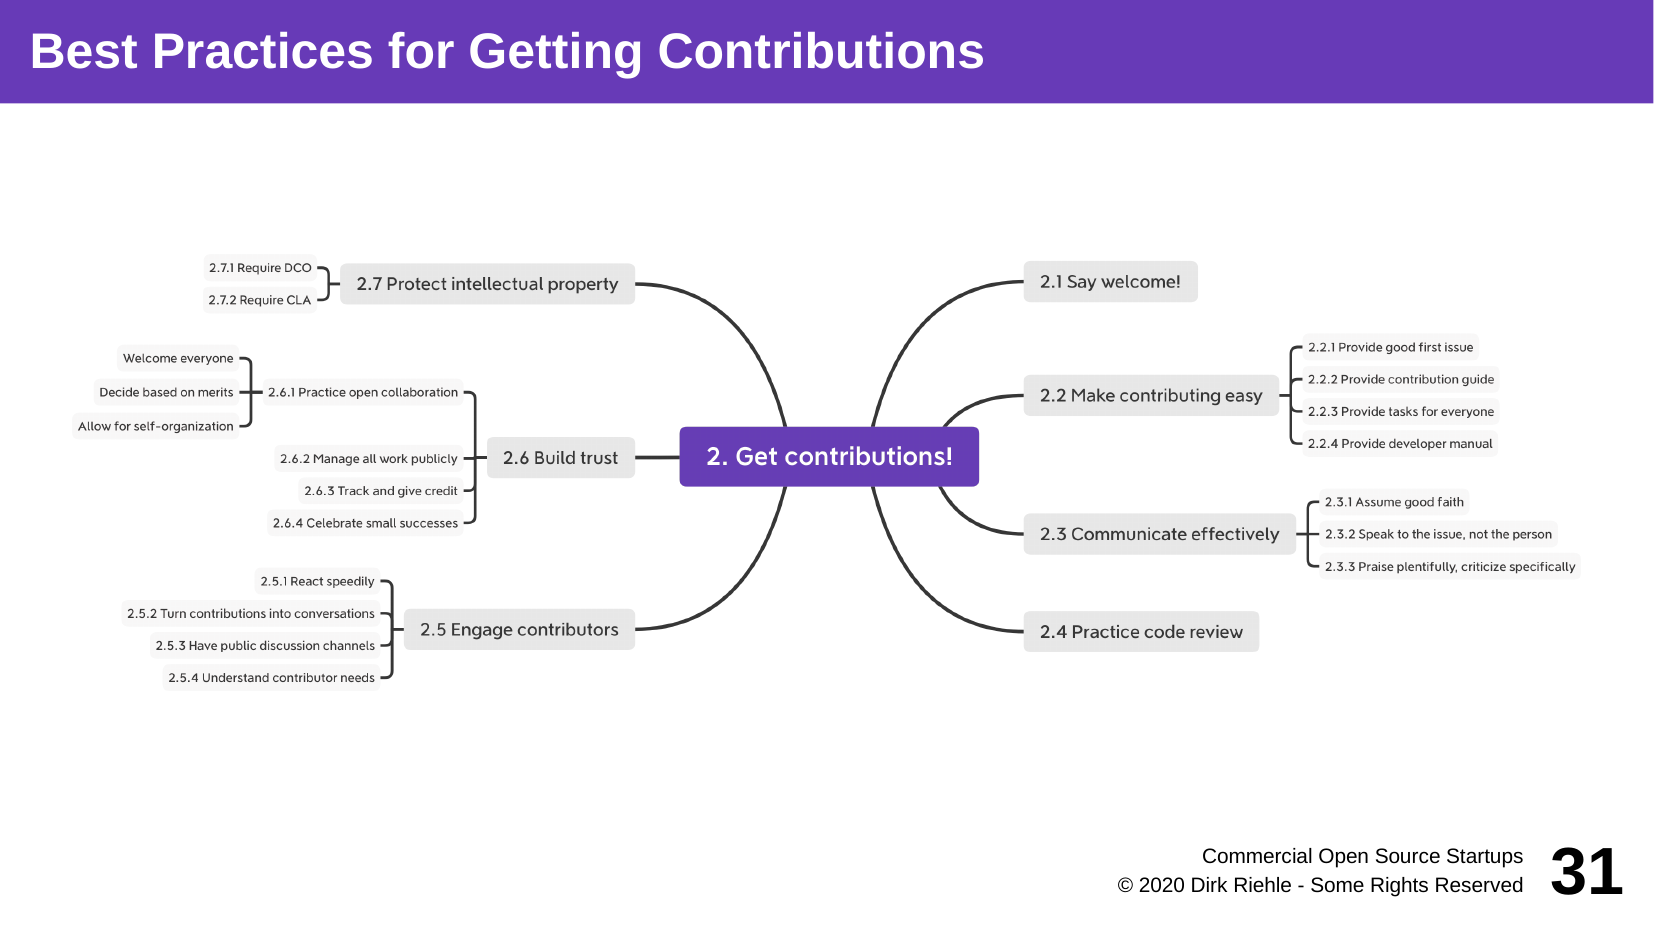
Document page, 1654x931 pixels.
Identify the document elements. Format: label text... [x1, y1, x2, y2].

title Best Practices for Getting Contributions [0, 0, 1654, 104]
picture [72, 254, 1581, 691]
